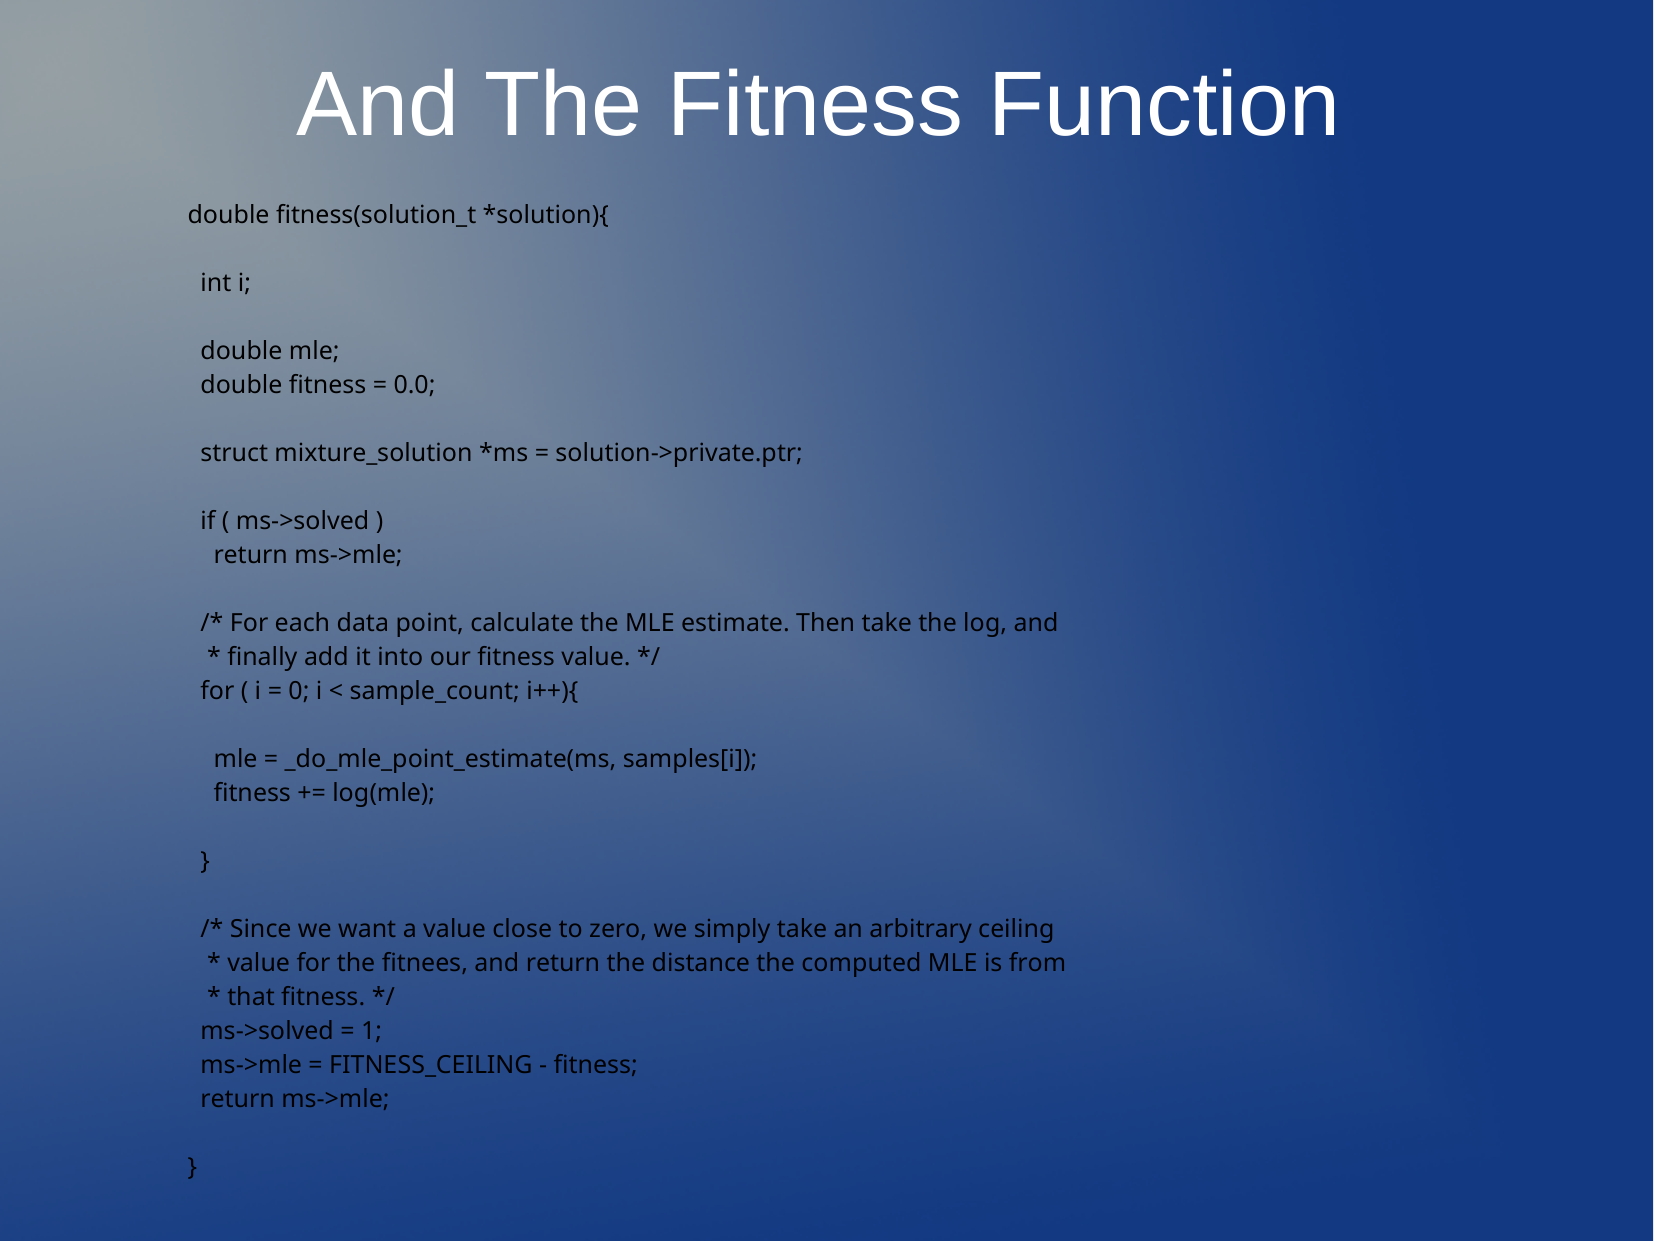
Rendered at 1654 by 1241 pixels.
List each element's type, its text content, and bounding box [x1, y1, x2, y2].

title And The Fitness Function [75, 0, 1563, 208]
text_box double fitness(solution_t *solution){ int i; double mle; double fitness = 0.0; struct mixture_solution *ms = solution->private.ptr; if ( ms->solved ) return ms->mle; /* For each data point, calculate the MLE estimate. Then take the log, and * finally add it into our fitness value. */ for ( i = 0; i < sample_count; i++){ mle = _do_mle_point_estimate(ms, samples[i]); fitness += log(mle); } /* Since we want a value close to zero, we simply take an arbitrary ceiling * value for the fitnees, and return the distance the computed MLE is from * that fitness. */ ms->solved = 1; ms->mle = FITNESS_CEILING - fitness; return ms->mle; } [187, 196, 1351, 1126]
picture [0, 0, 1654, 1241]
